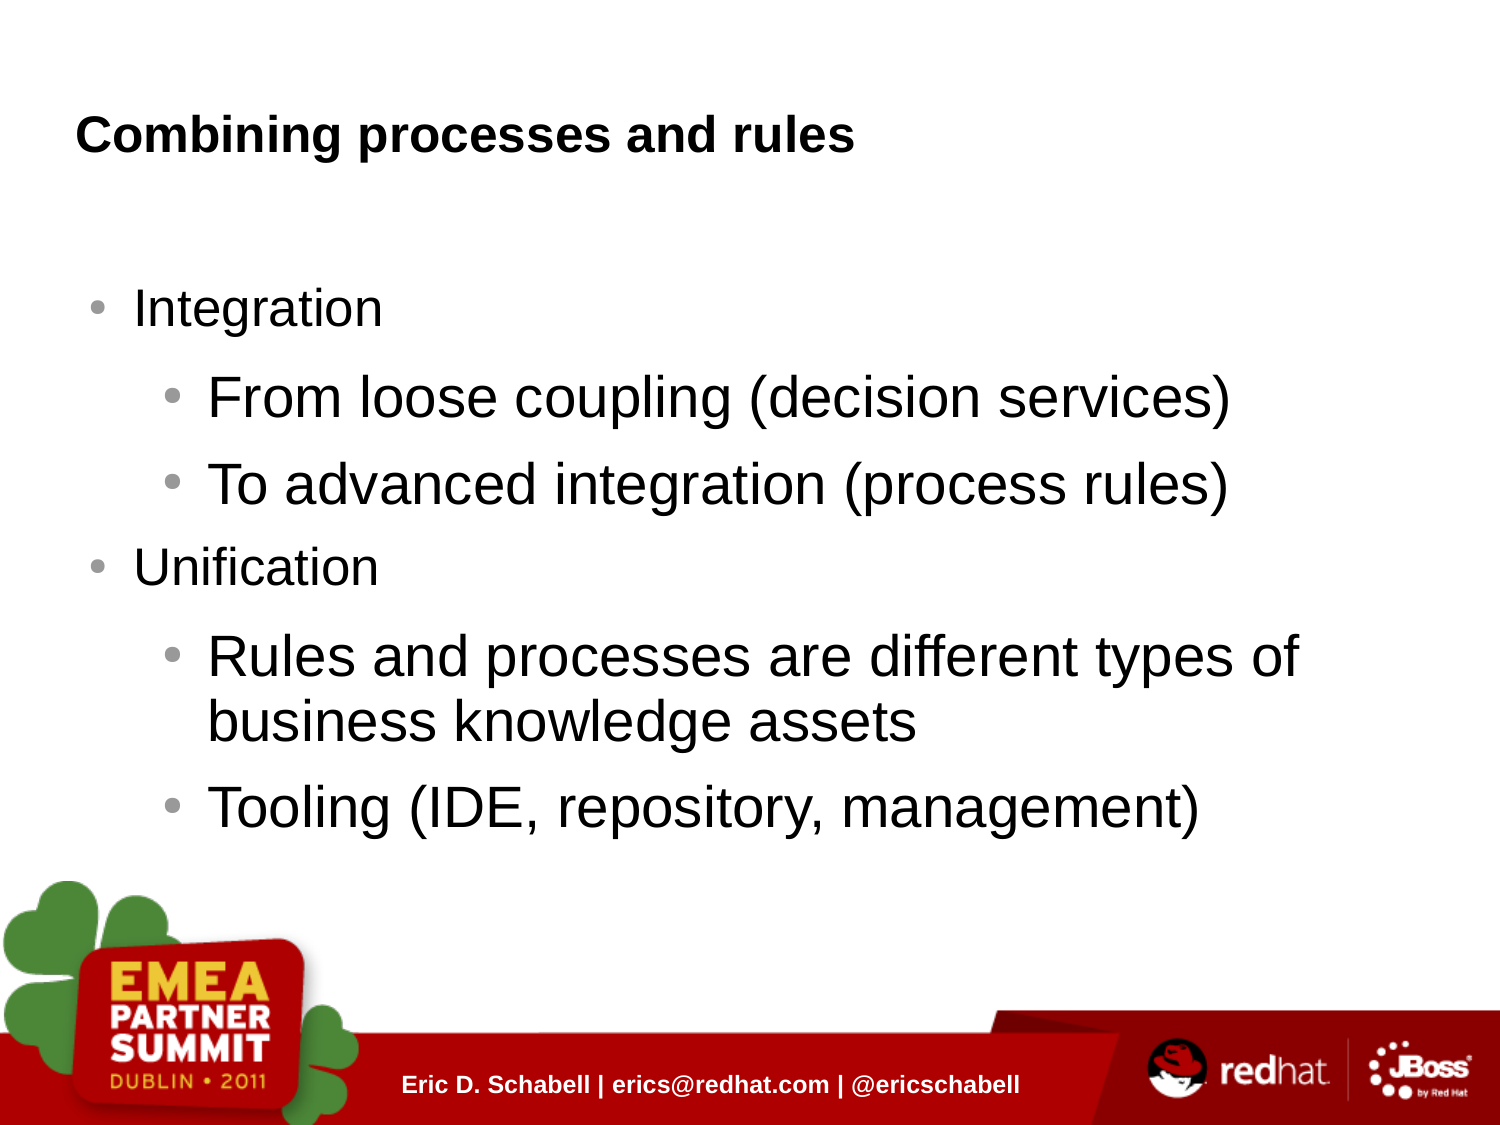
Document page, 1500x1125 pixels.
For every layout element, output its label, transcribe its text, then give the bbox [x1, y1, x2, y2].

picture [0, 881, 1500, 1125]
title Combining processes and rules [74, 50, 1425, 221]
list Integration From loose coupling (decision services) To advanced integration (process rules) Unification Rules and processes are different types of business knowledge assets Tooling (IDE, repository, management) [73, 238, 1424, 943]
